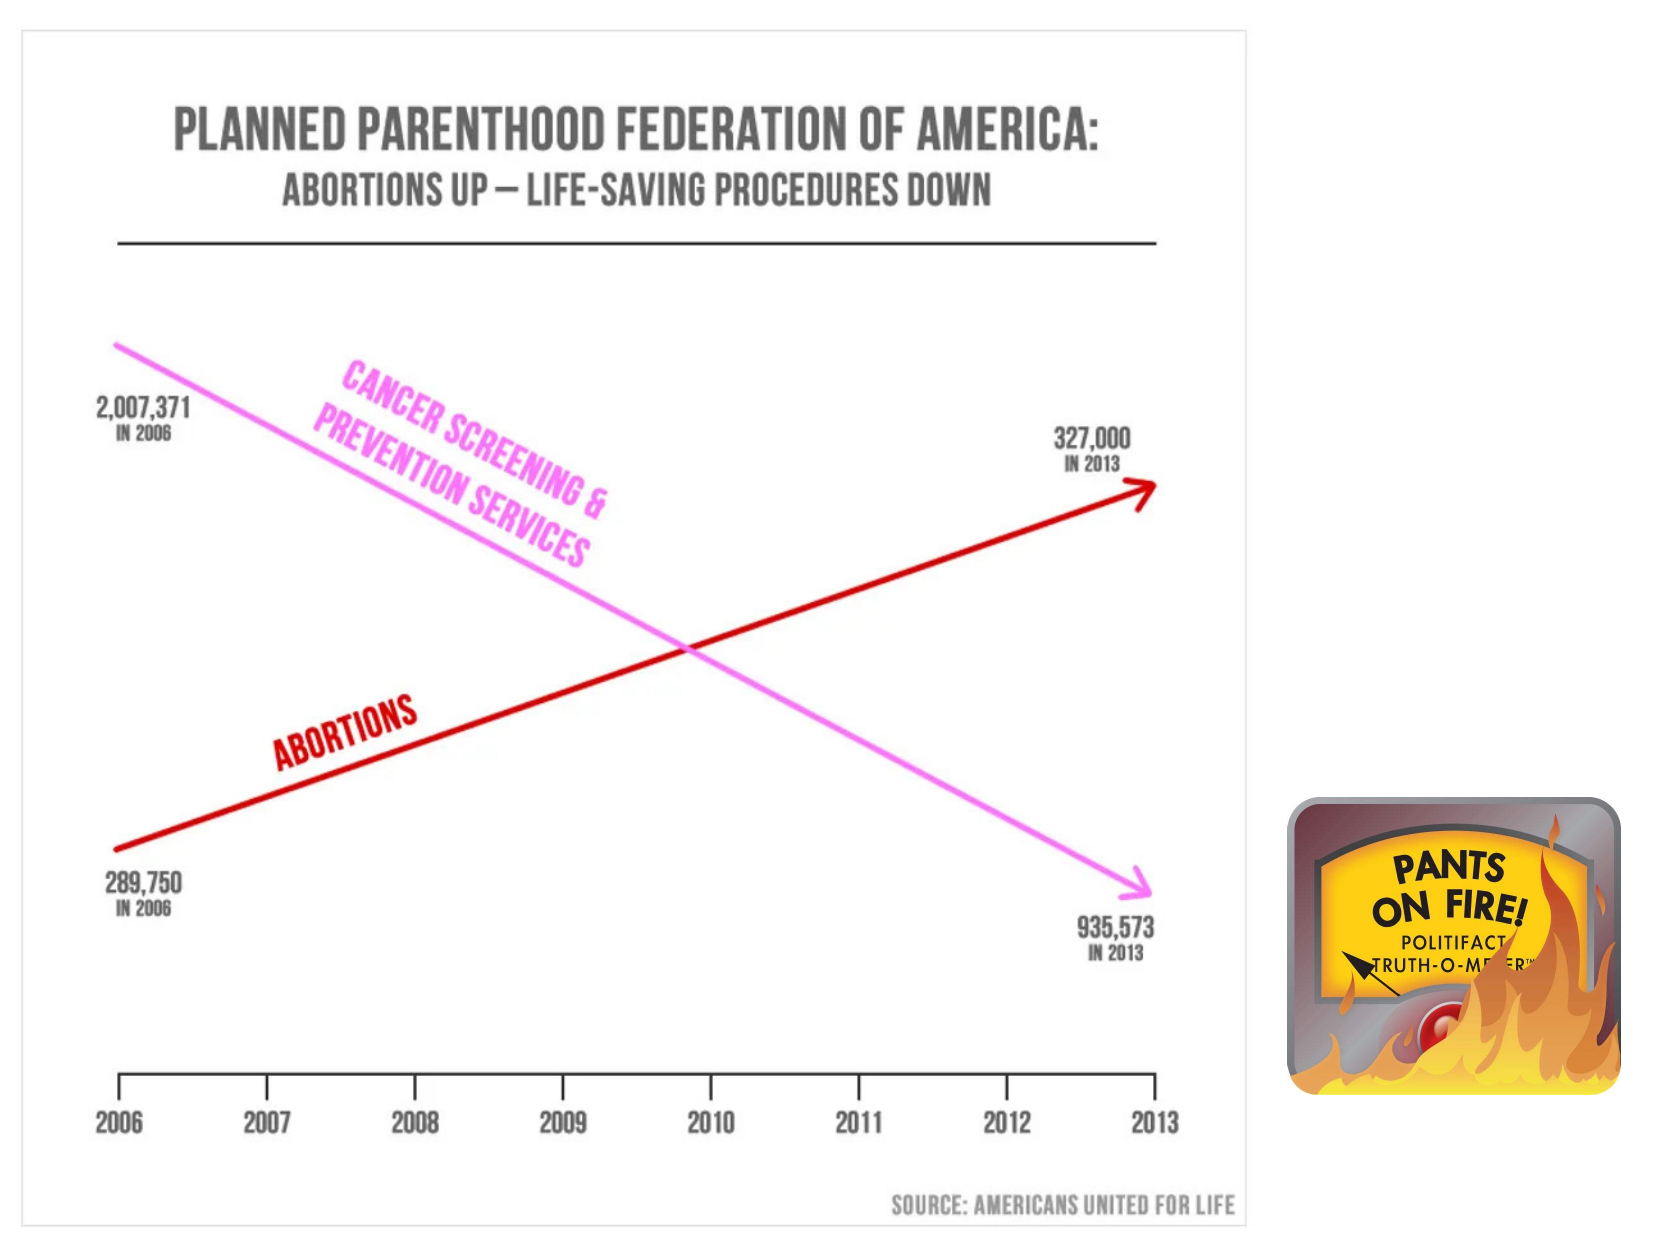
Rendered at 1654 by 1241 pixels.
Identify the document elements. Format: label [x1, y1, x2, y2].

picture [1287, 797, 1621, 1096]
picture [6, 14, 1261, 1241]
